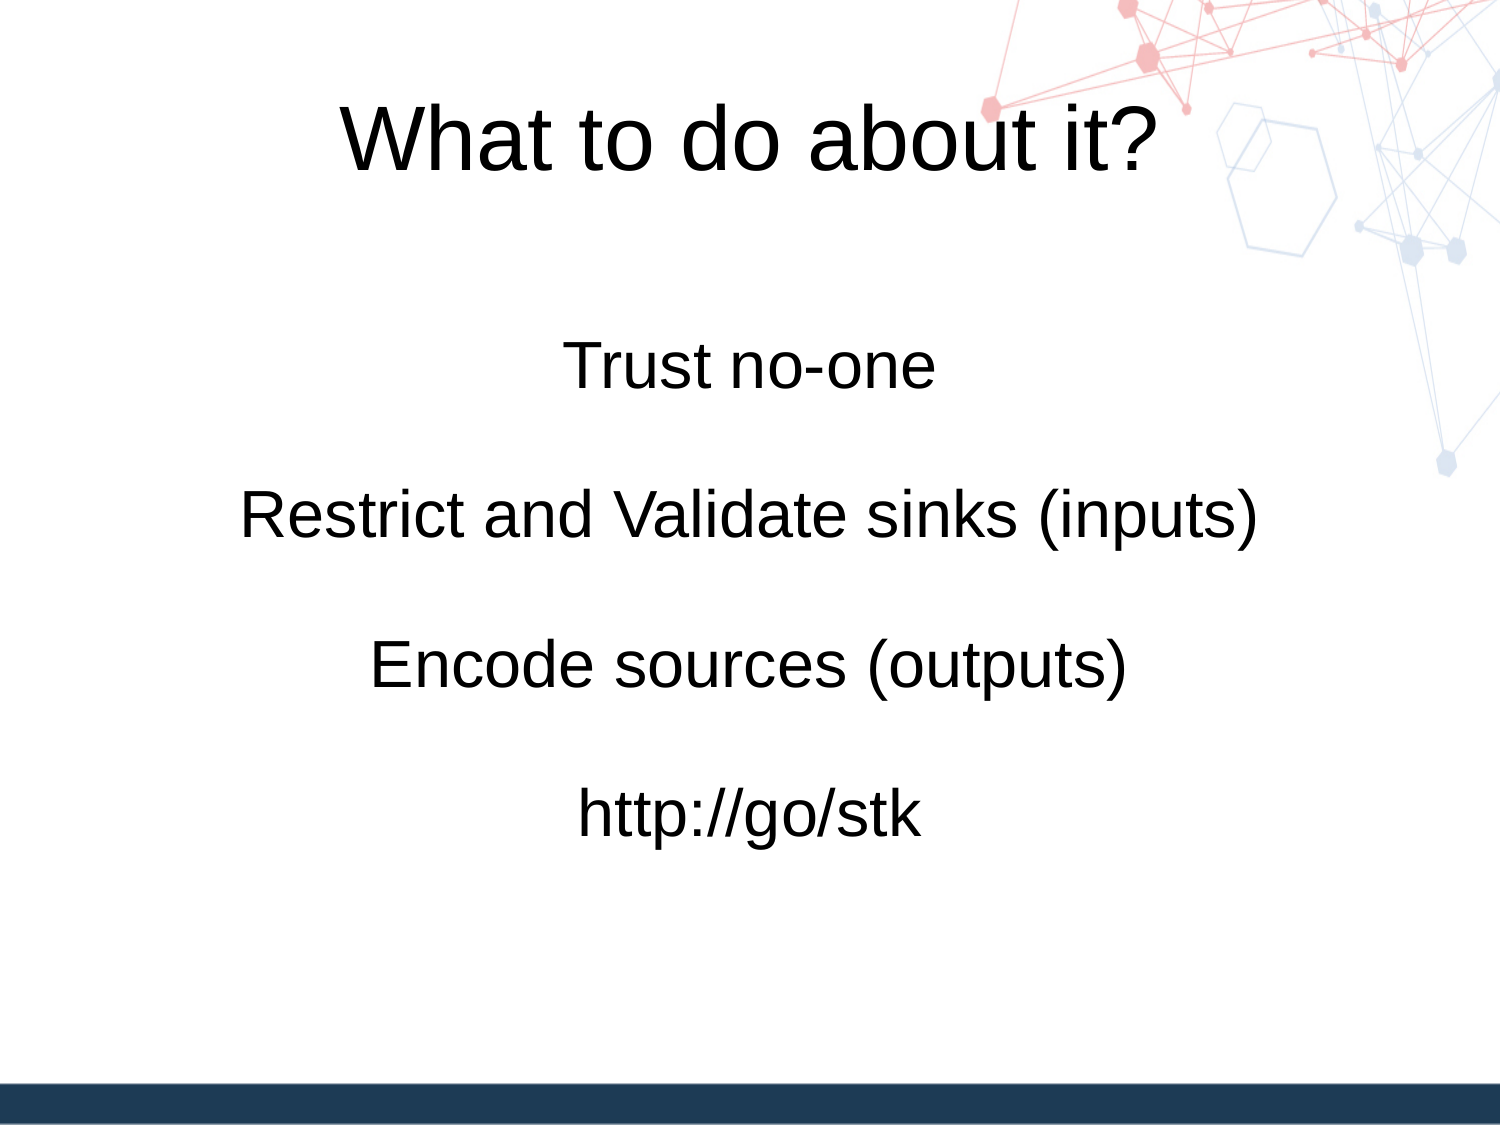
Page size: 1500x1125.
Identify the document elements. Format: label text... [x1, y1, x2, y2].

subtitle Trust no-one Restrict and Validate sinks (inputs) Encode sources (outputs) http://go/stk [75, 263, 1425, 916]
picture [0, 0, 1500, 1125]
title What to do about it? [75, 44, 1425, 233]
